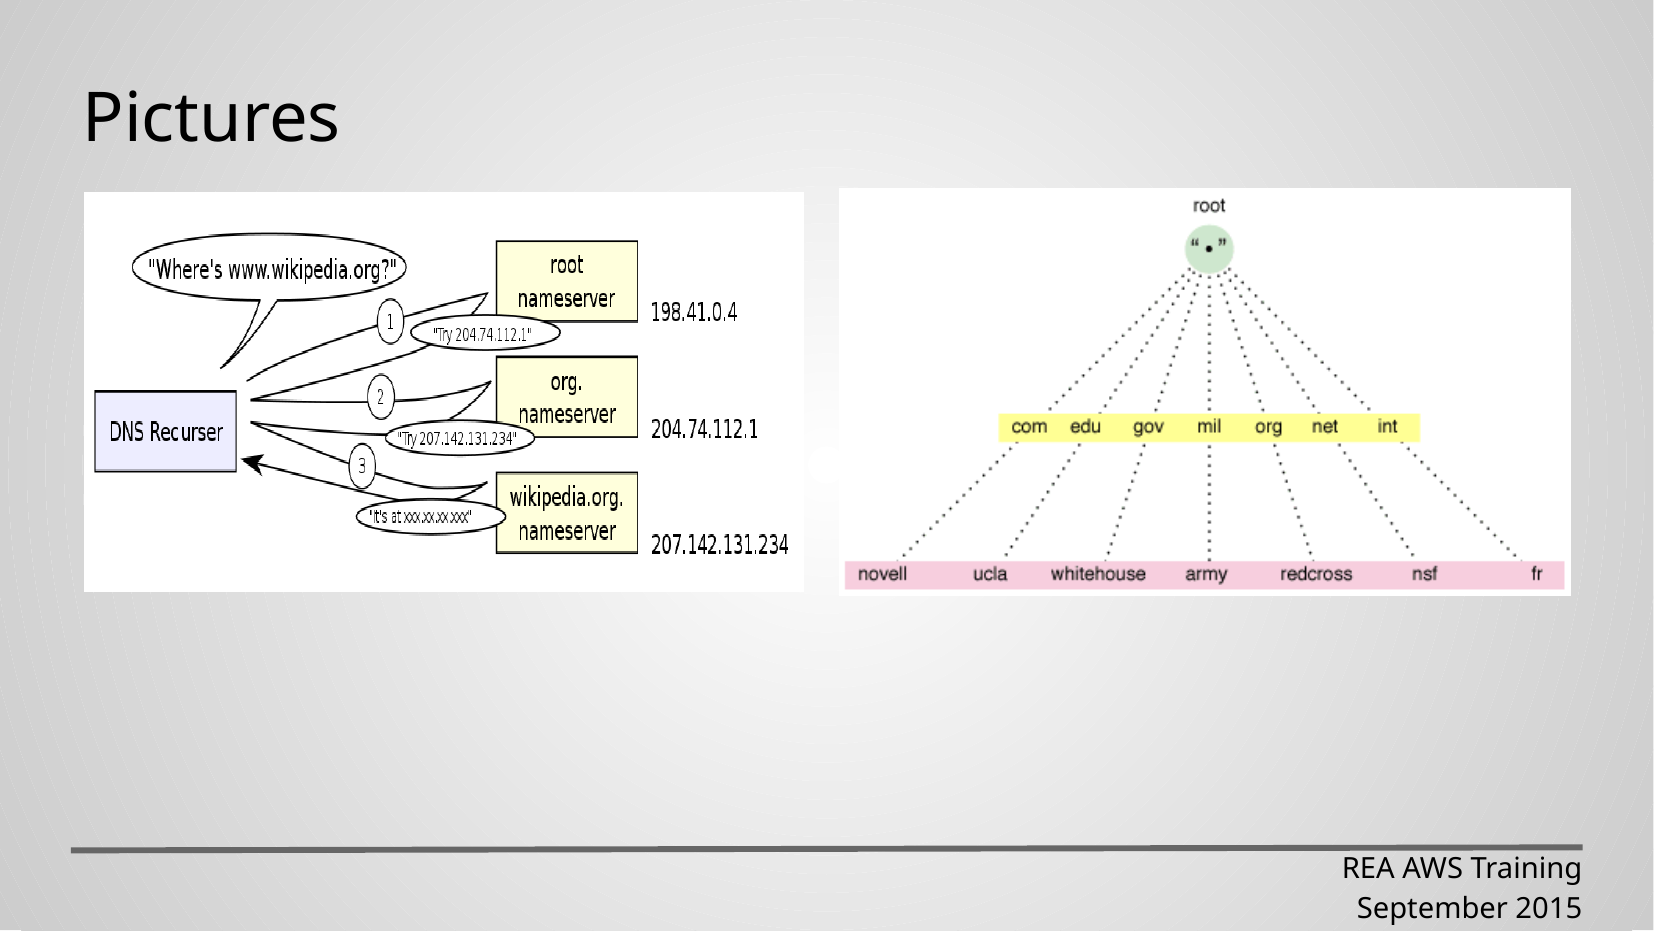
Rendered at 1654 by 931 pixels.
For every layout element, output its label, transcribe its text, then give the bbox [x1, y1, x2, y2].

picture [84, 192, 804, 592]
title Pictures [82, 37, 1571, 193]
picture [839, 188, 1571, 596]
